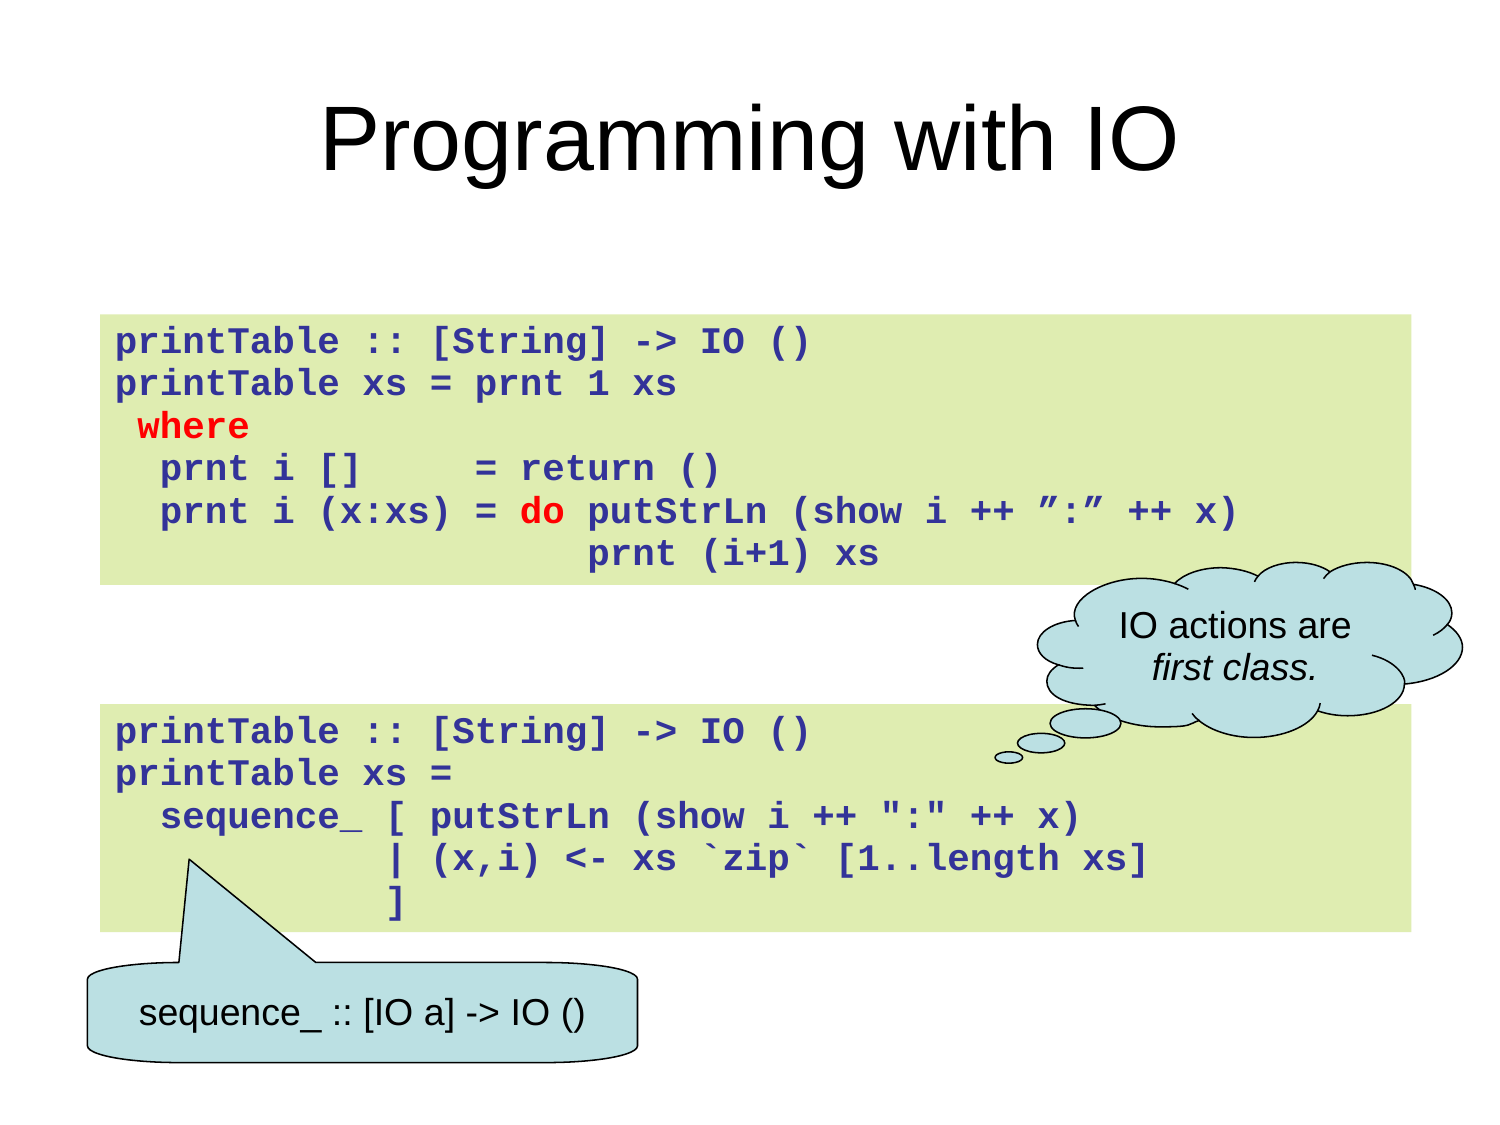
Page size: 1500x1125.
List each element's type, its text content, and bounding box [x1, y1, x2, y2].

text_box IO actions are first class. [1037, 562, 1463, 738]
text_box printTable :: [String] -> IO () printTable xs = sequence_ [ putStrLn (show i ++ ":" ++ x) | (x,i) <- xs `zip` [1..length xs] ] [100, 704, 1412, 933]
text_box printTable :: [String] -> IO () printTable xs = prnt 1 xs where prnt i [] = return () prnt i (x:xs) = do putStrLn (show i ++ ”:” ++ x) prnt (i+1) xs [100, 314, 1412, 585]
text_box IO actions are first class. [1017, 733, 1065, 753]
text_box sequence_ :: [IO a] -> IO () [87, 859, 638, 1063]
title Programming with IO [75, 45, 1426, 233]
